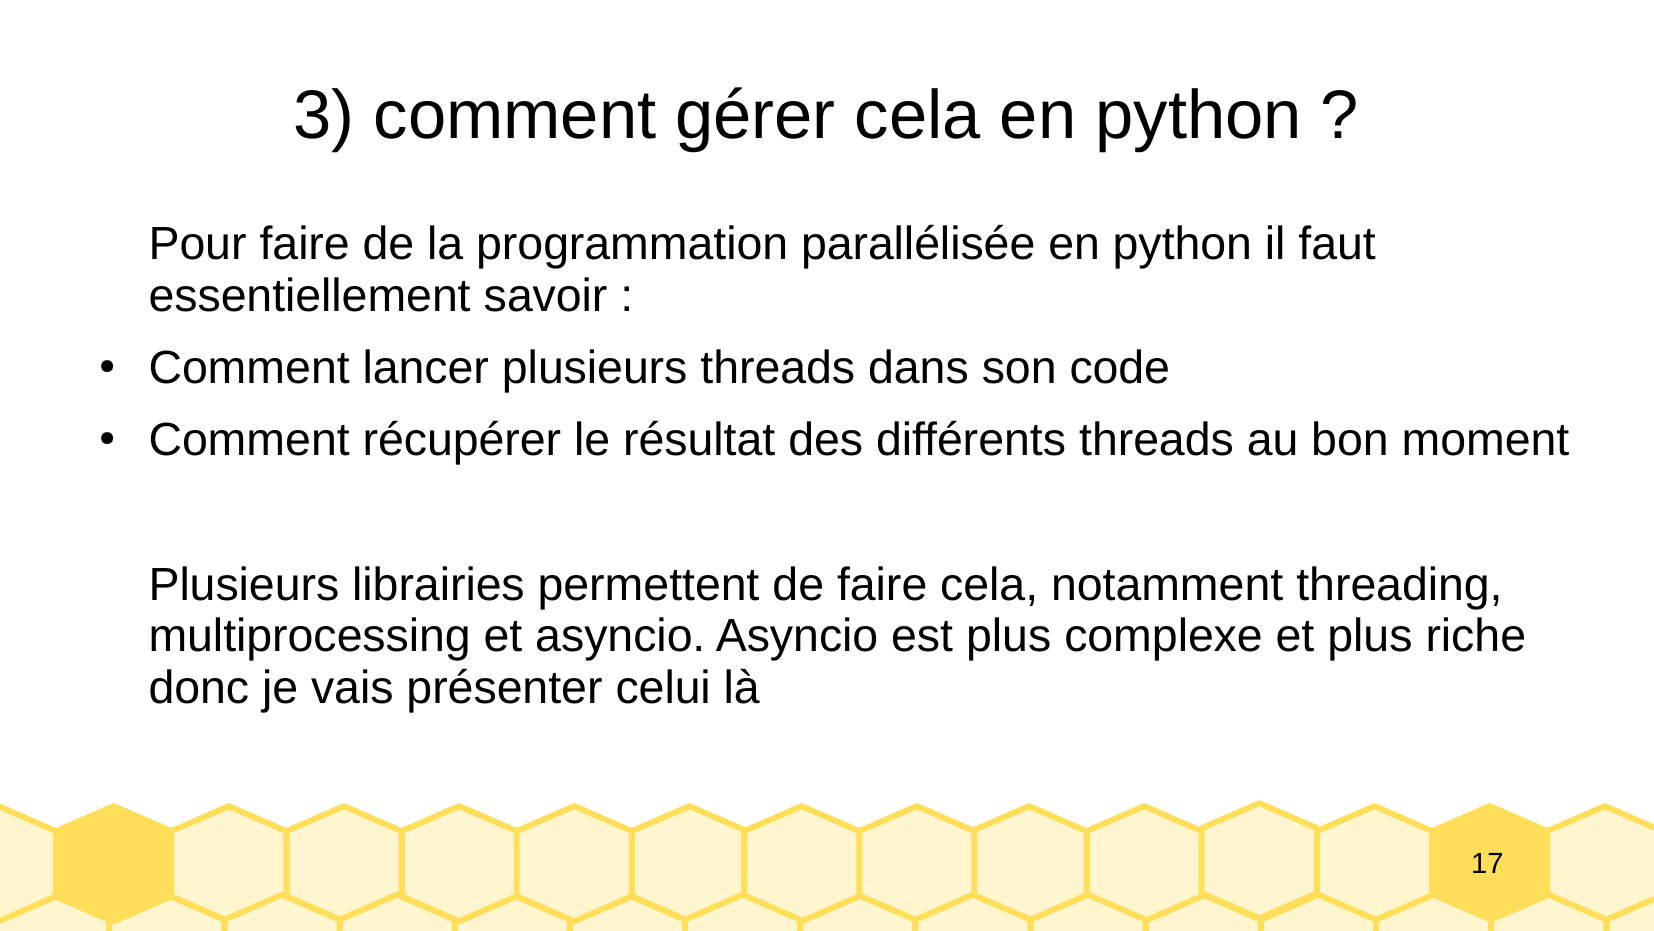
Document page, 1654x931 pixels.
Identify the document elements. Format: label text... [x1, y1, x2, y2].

title 3) comment gérer cela en python ? [82, 37, 1571, 193]
list Pour faire de la programmation parallélisée en python il faut essentiellement savoir : Comment lancer plusieurs threads dans son code Comment récupérer le résultat des différents threads au bon moment Plusieurs librairies permettent de faire cela, notamment threading, multiprocessing et asyncio. Asyncio est plus complexe et plus riche donc je vais présenter celui là [82, 217, 1571, 758]
